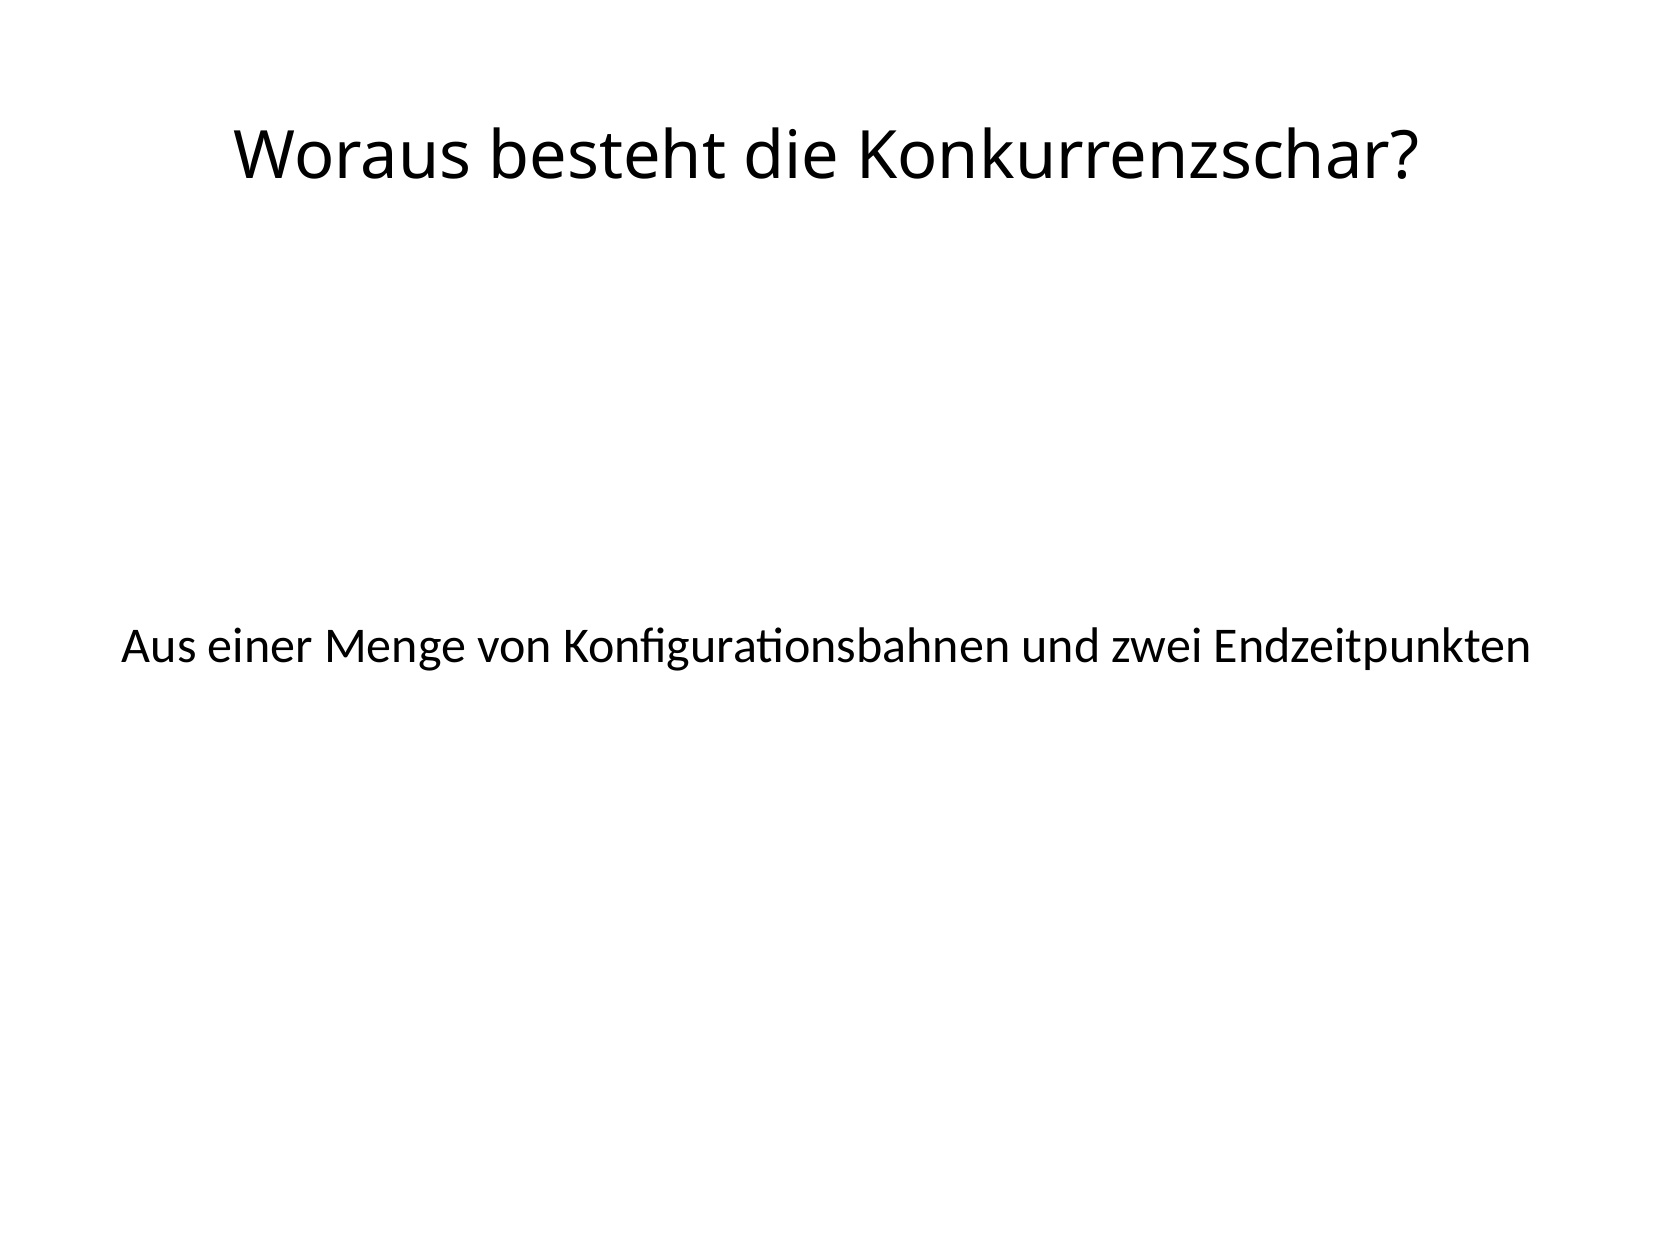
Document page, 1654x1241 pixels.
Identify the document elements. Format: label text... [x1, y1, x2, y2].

subtitle Aus einer Menge von Konfigurationsbahnen und zwei Endzeitpunkten [82, 290, 1571, 1010]
title Woraus besteht die Konkurrenzschar? [82, 49, 1571, 257]
